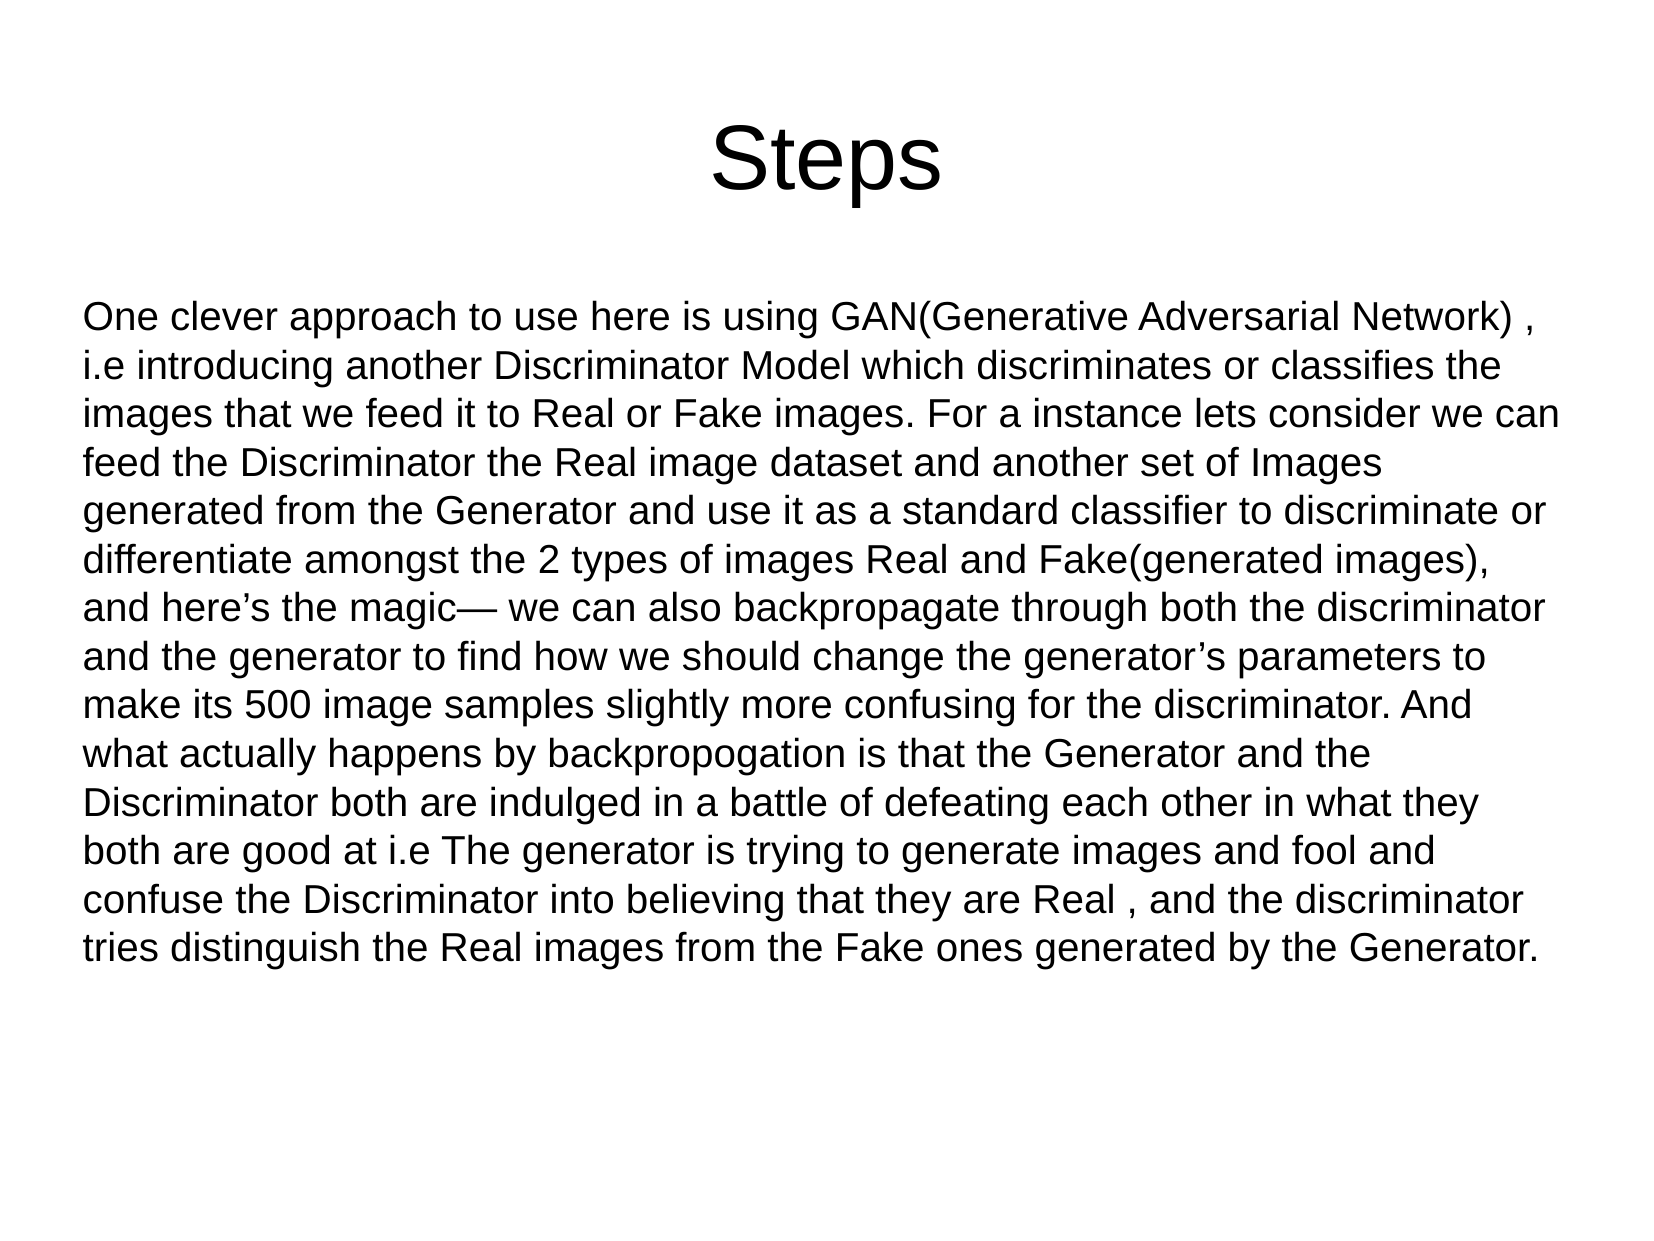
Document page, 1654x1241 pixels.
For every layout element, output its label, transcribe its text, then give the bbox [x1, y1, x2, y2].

title Steps [82, 49, 1571, 257]
list One clever approach to use here is using GAN(Generative Adversarial Network) , i.e introducing another Discriminator Model which discriminates or classifies the images that we feed it to Real or Fake images. For a instance lets consider we can feed the Discriminator the Real image dataset and another set of Images generated from the Generator and use it as a standard classifier to discriminate or differentiate amongst the 2 types of images Real and Fake(generated images), and here’s the magic— we can also backpropagate through both the discriminator and the generator to find how we should change the generator’s parameters to make its 500 image samples slightly more confusing for the discriminator. And what actually happens by backpropogation is that the Generator and the Discriminator both are indulged in a battle of defeating each other in what they both are good at i.e The generator is trying to generate images and fool and confuse the Discriminator into believing that they are Real , and the discriminator tries distinguish the Real images from the Fake ones generated by the Generator. [82, 290, 1571, 1010]
